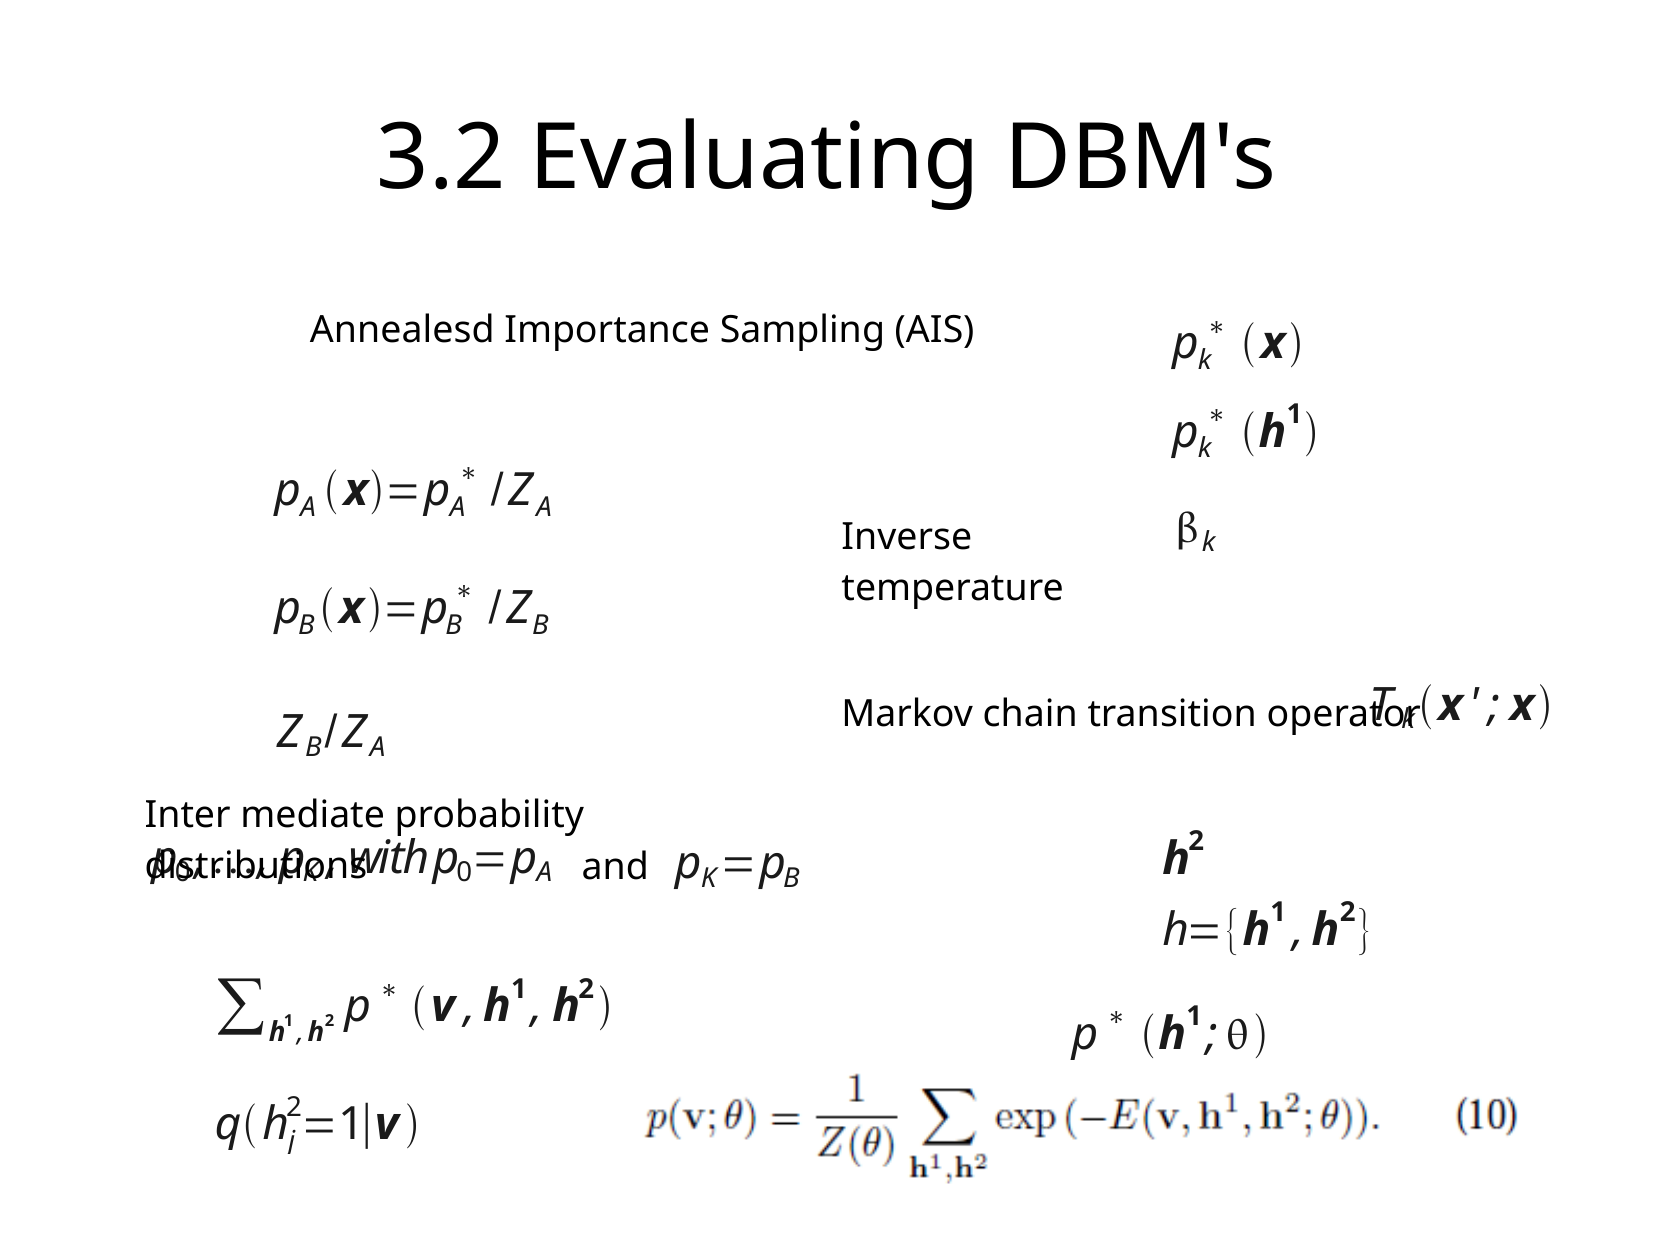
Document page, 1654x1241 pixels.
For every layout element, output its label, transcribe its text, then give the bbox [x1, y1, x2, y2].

chart [268, 706, 398, 761]
text_box Inverse temperature [826, 501, 1182, 555]
text_box Inter mediate probability distributions [129, 780, 751, 833]
chart [1163, 311, 1311, 373]
chart [1163, 399, 1328, 461]
chart [205, 1092, 427, 1154]
text_box Markov chain transition operator [826, 679, 1365, 732]
chart [1151, 897, 1384, 957]
title 3.2 Evaluating DBM's [82, 56, 1571, 250]
chart [205, 974, 621, 1045]
chart [265, 575, 559, 637]
chart [142, 833, 563, 886]
chart [1358, 679, 1561, 733]
chart [1165, 501, 1224, 556]
picture [629, 1062, 1536, 1186]
chart [686, 837, 810, 892]
chart [1062, 1002, 1276, 1061]
text_box Annealesd Importance Sampling (AIS) [295, 295, 911, 348]
text_box and [566, 833, 686, 892]
chart [1151, 826, 1213, 880]
chart [265, 457, 564, 519]
